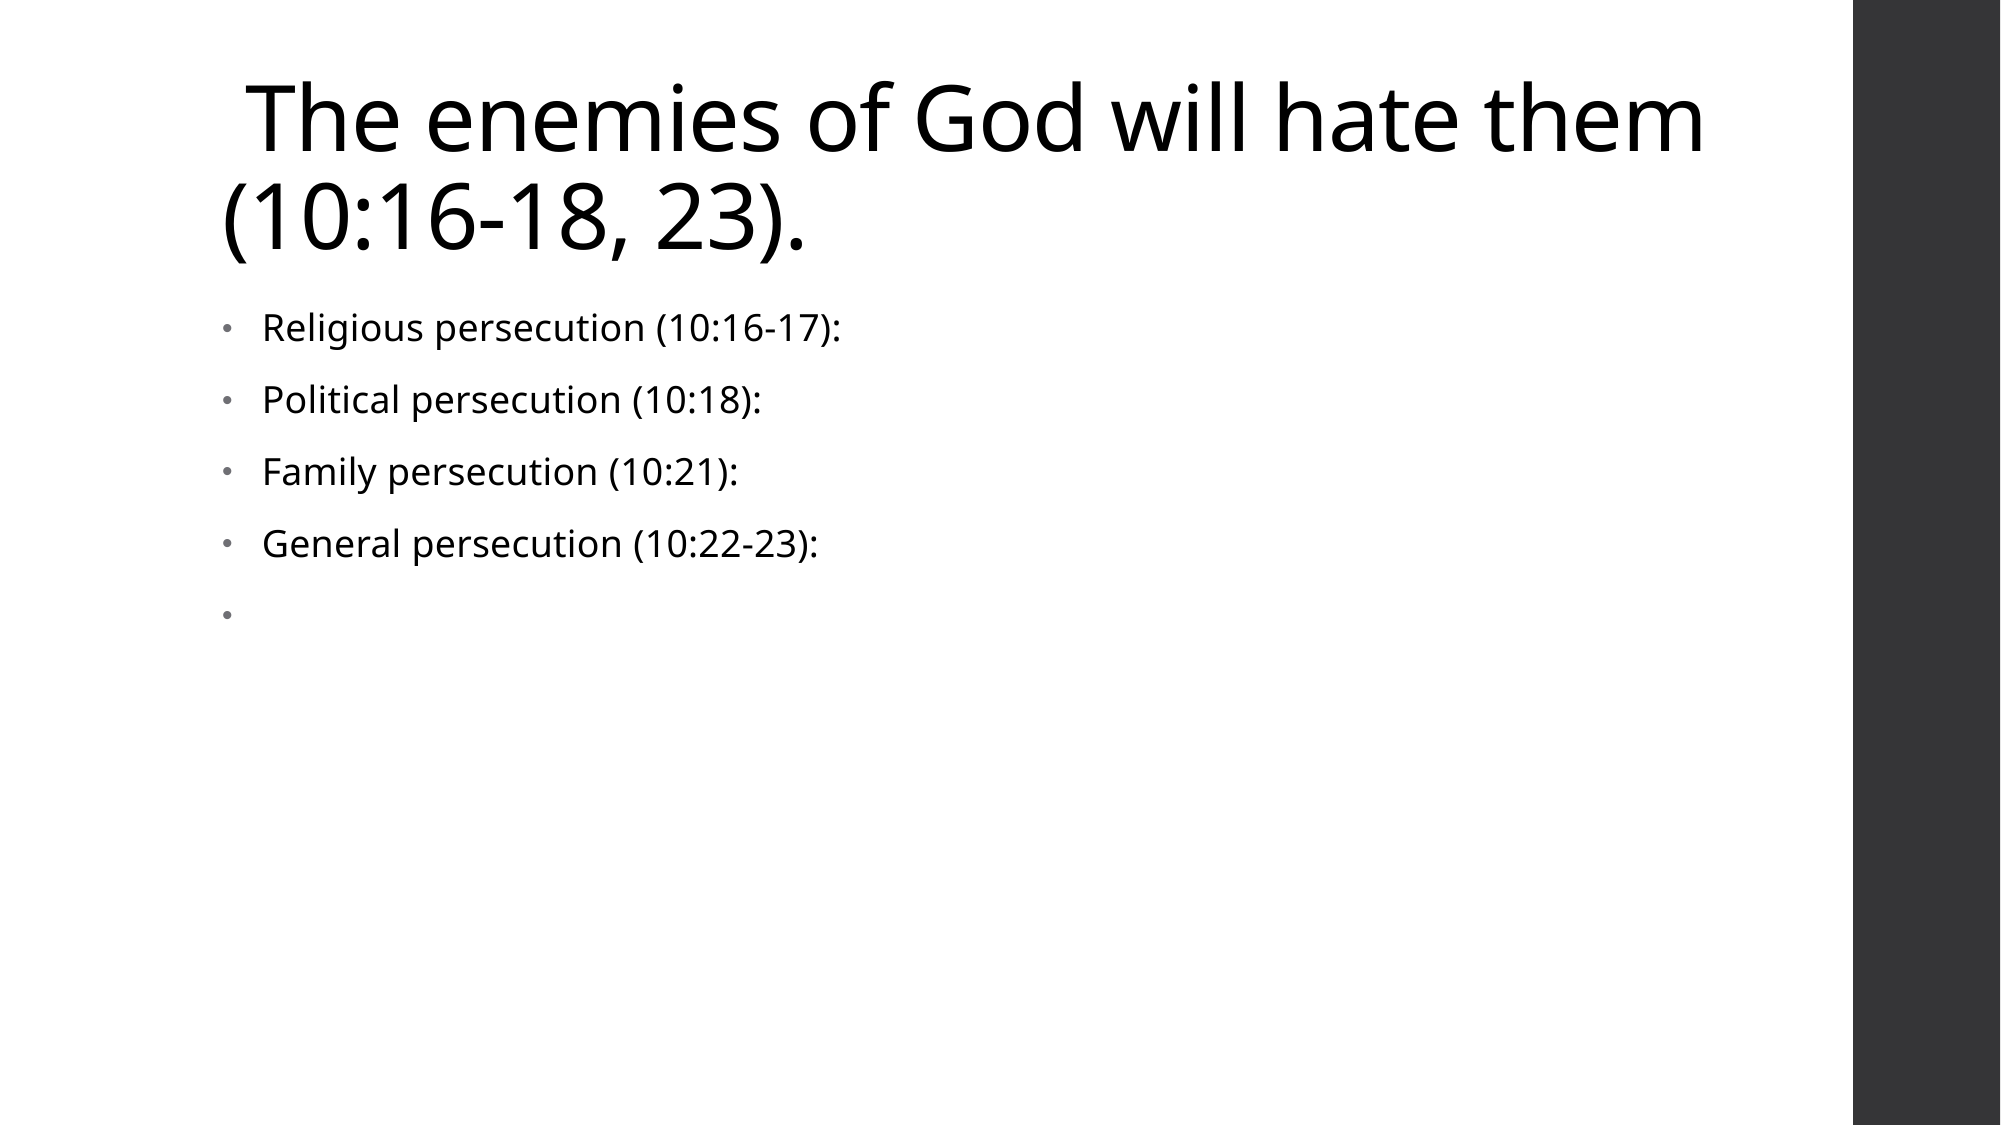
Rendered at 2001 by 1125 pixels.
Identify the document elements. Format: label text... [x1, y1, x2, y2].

title The enemies of God will hate them (10:16-18, 23). [206, 60, 1797, 278]
list Religious persecution (10:16-17): Political persecution (10:18): Family persecution (10:21): General persecution (10:22-23): [206, 299, 1617, 1014]
